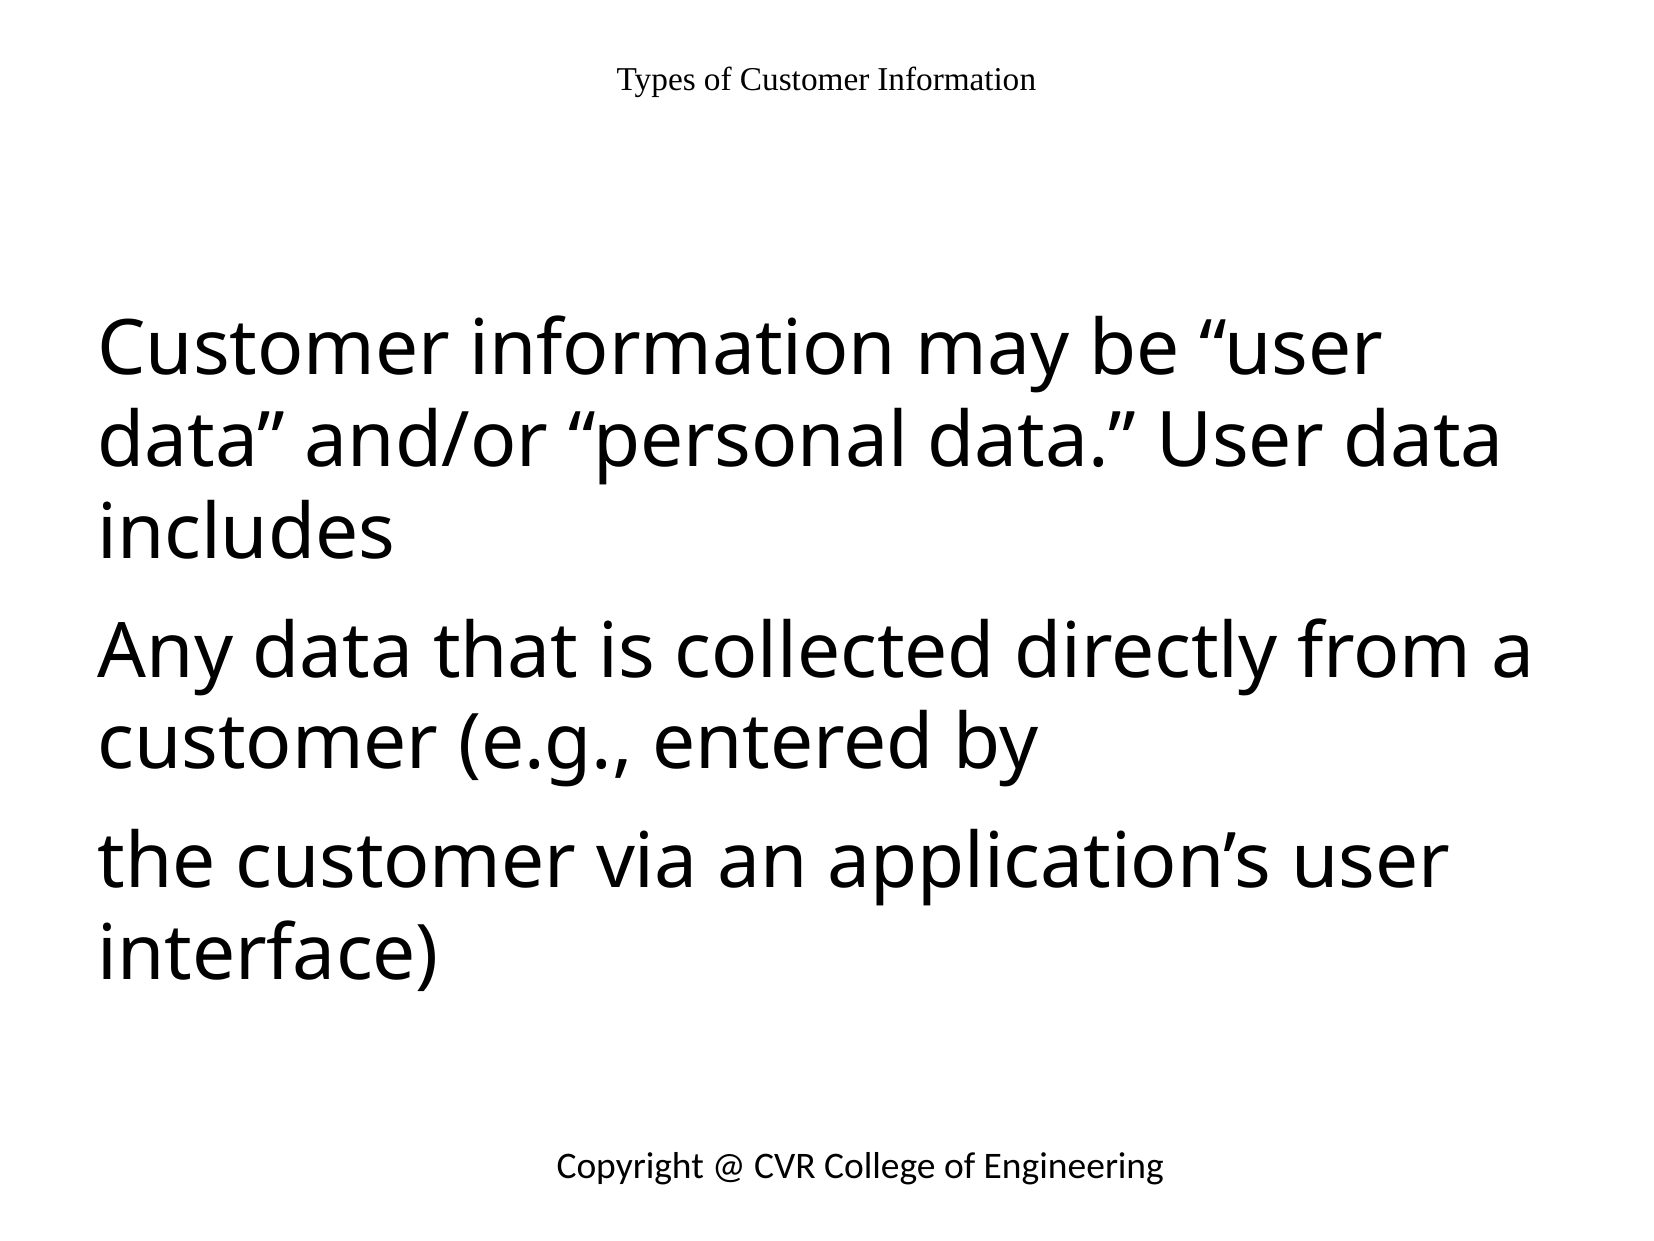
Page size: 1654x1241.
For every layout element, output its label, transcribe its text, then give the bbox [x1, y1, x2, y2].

title Types of Customer Information [82, 49, 1571, 257]
list Customer information may be “user data” and/or “personal data.” User data includes Any data that is collected directly from a customer (e.g., entered by the customer via an application’s user interface) [82, 290, 1571, 1010]
